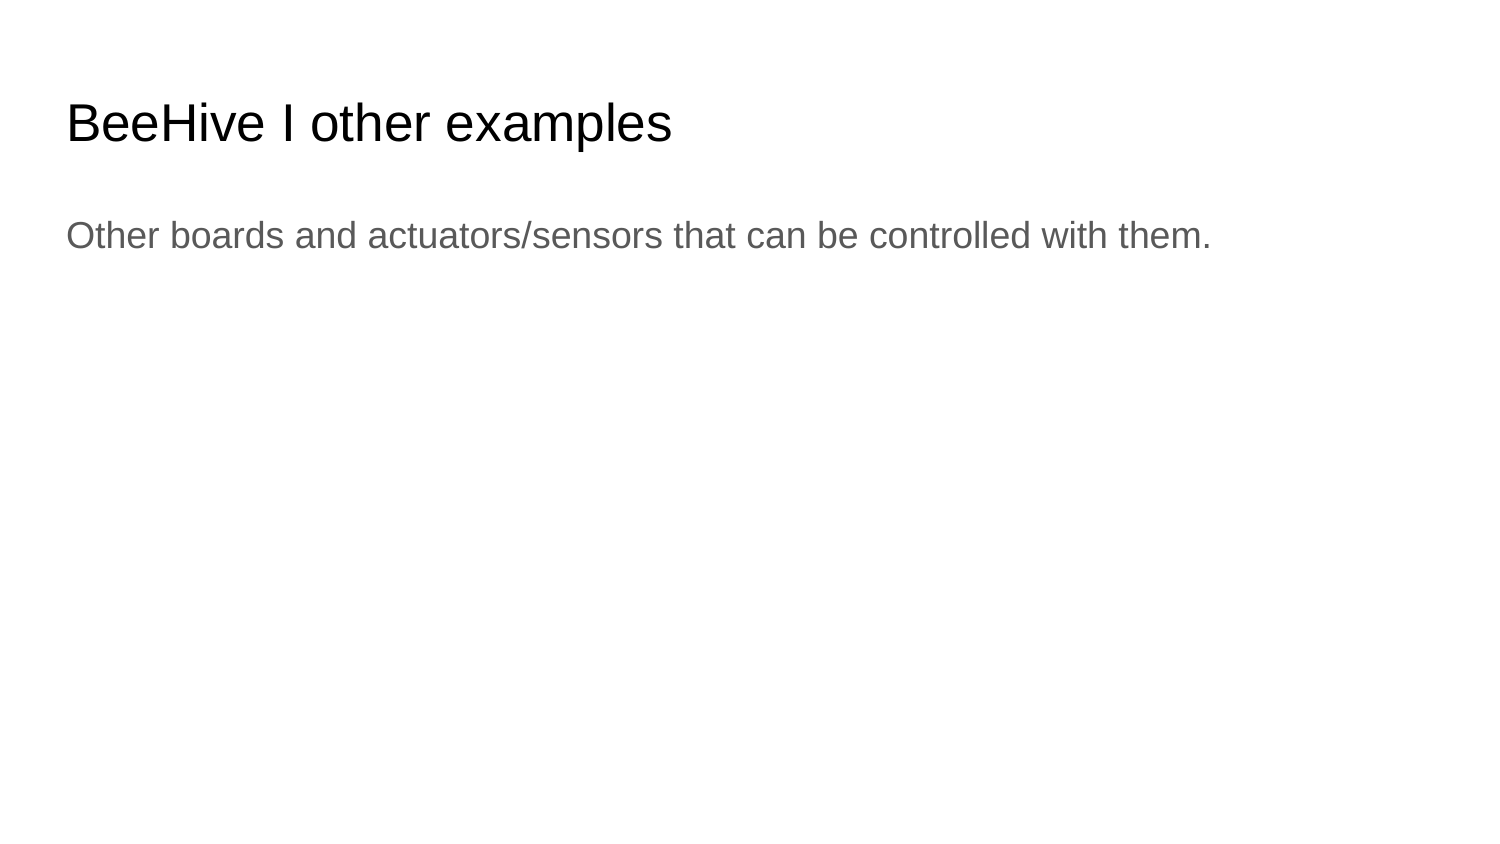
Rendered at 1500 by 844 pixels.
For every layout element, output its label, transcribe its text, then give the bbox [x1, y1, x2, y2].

title BeeHive I other examples [51, 72, 1449, 167]
list Other boards and actuators/sensors that can be controlled with them. [51, 189, 1449, 750]
